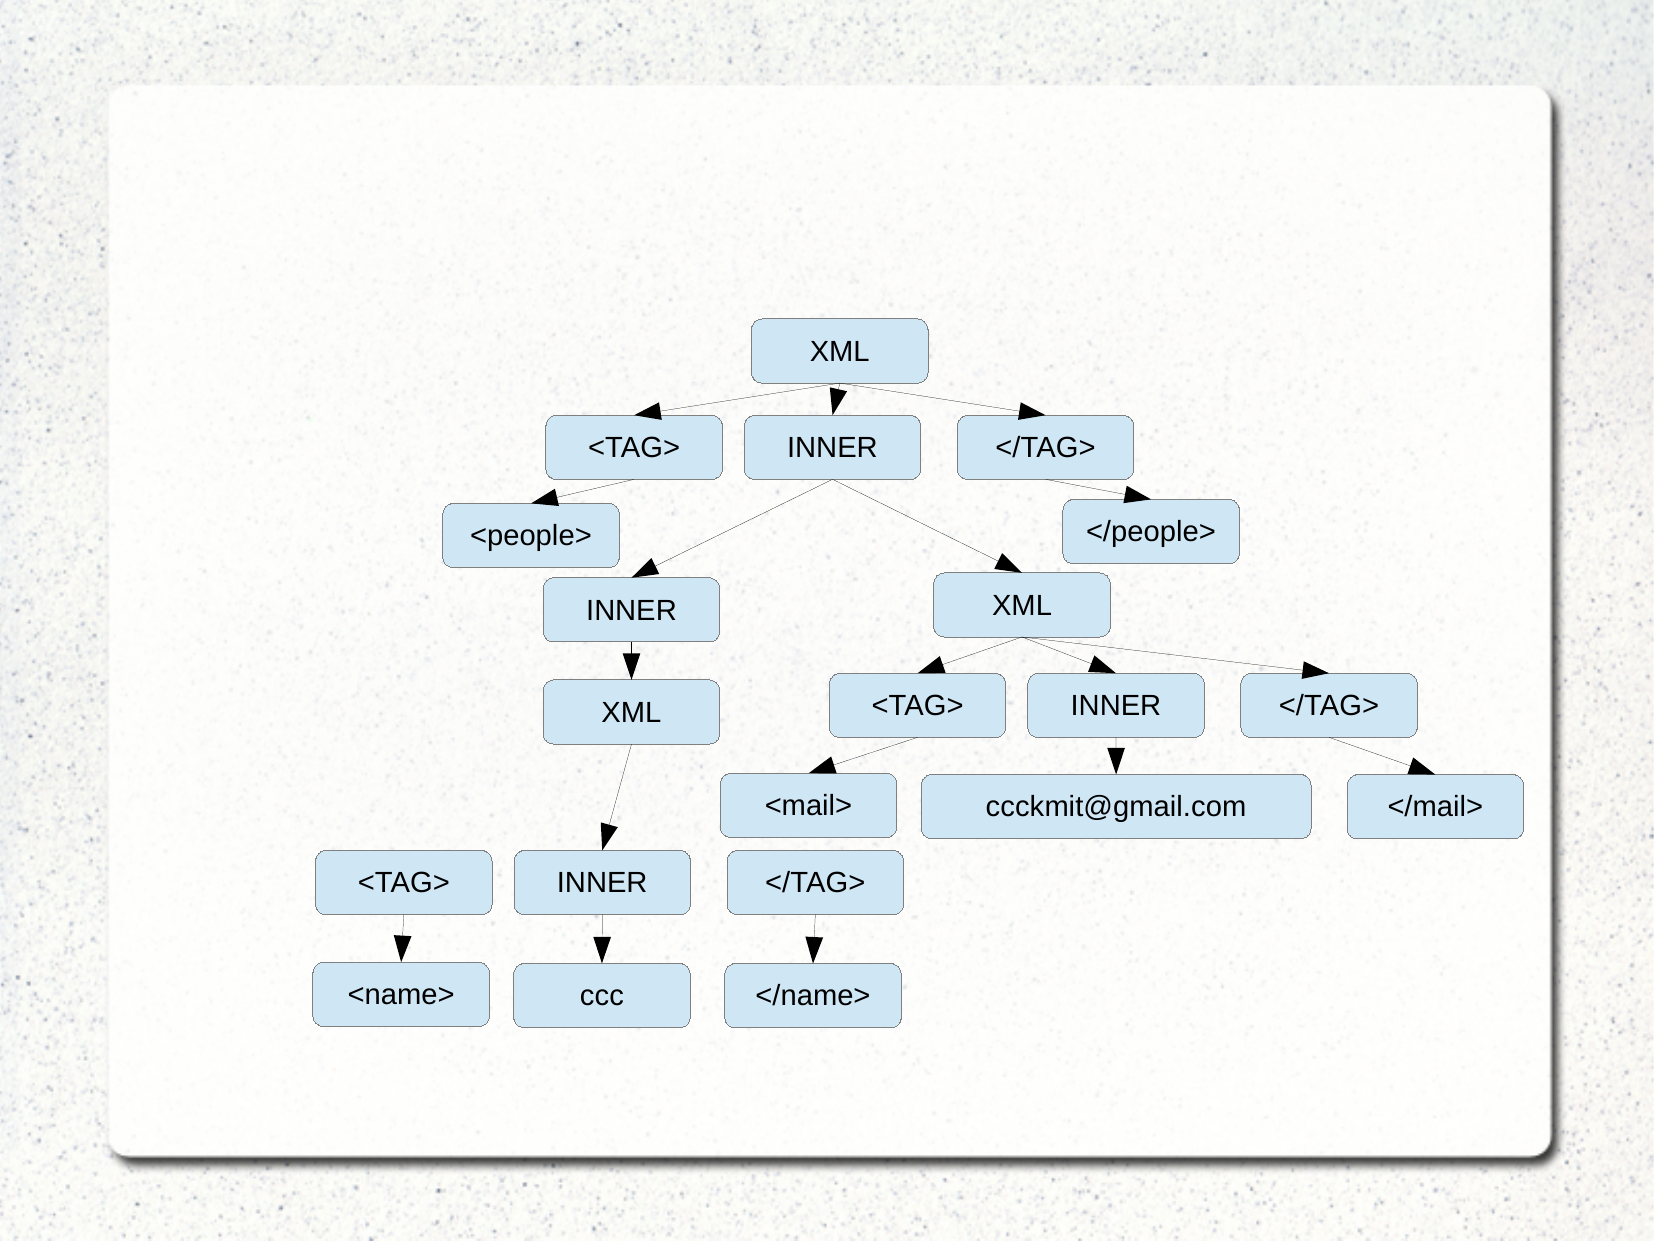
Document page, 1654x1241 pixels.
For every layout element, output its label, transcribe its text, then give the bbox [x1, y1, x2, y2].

text_box </people> [1062, 499, 1240, 564]
text_box INNER [1027, 673, 1205, 738]
text_box <TAG> [829, 673, 1006, 738]
text_box <name> [312, 962, 490, 1027]
text_box XML [543, 679, 720, 745]
text_box </TAG> [957, 415, 1134, 480]
text_box </mail> [1347, 774, 1524, 839]
text_box ccckmit@gmail.com [921, 774, 1312, 839]
text_box XML [933, 572, 1111, 638]
text_box </TAG> [727, 850, 904, 915]
text_box <people> [442, 503, 620, 568]
text_box </name> [724, 963, 902, 1028]
text_box </TAG> [1240, 673, 1418, 738]
text_box INNER [744, 415, 921, 480]
picture [0, 0, 1654, 1241]
text_box XML [751, 318, 929, 384]
text_box <TAG> [545, 415, 723, 480]
text_box INNER [514, 850, 691, 915]
text_box ccc [513, 963, 691, 1028]
text_box <TAG> [315, 850, 493, 915]
text_box <mail> [720, 773, 897, 838]
text_box INNER [543, 577, 720, 642]
